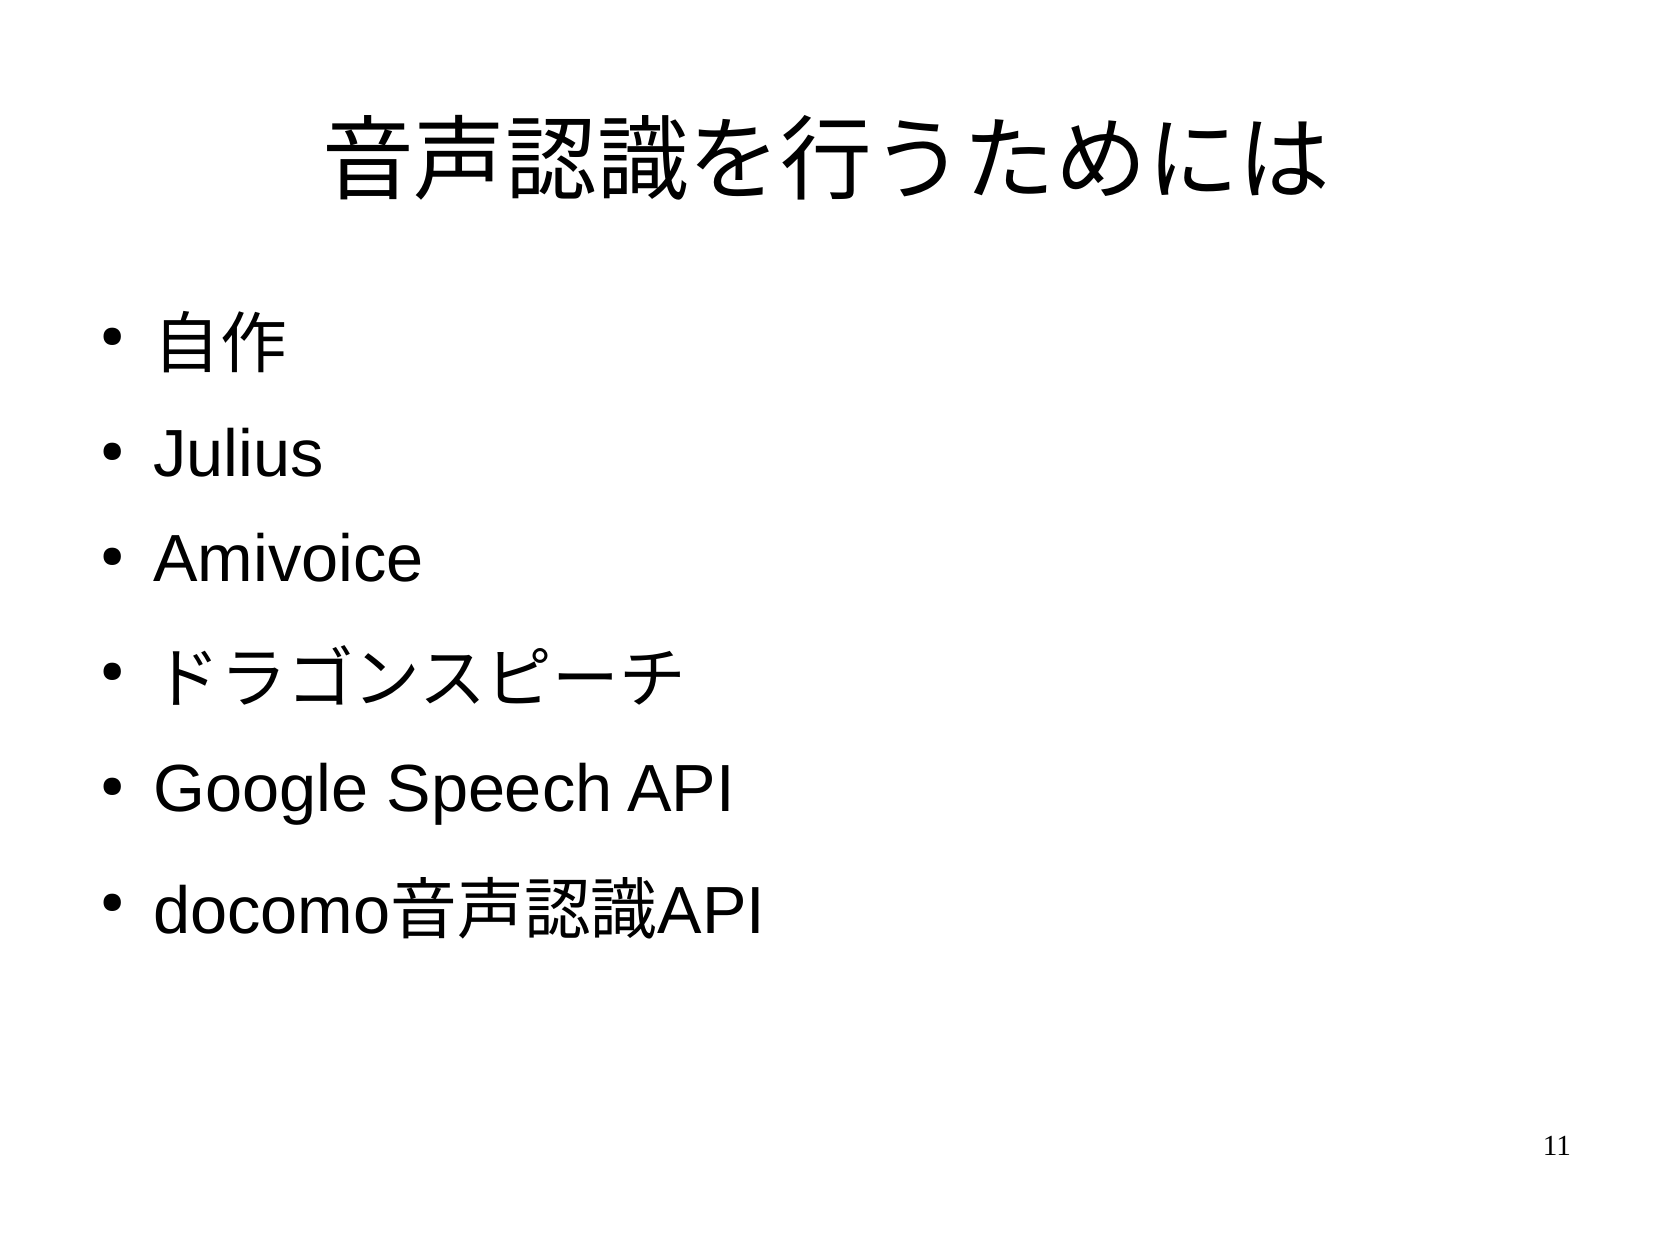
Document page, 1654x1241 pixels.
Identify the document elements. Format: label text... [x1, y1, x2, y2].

title 音声認識を行うためには [82, 49, 1571, 257]
list 自作 Julius Amivoice ドラゴンスピーチ Google Speech API docomo音声認識API [82, 290, 1571, 1010]
